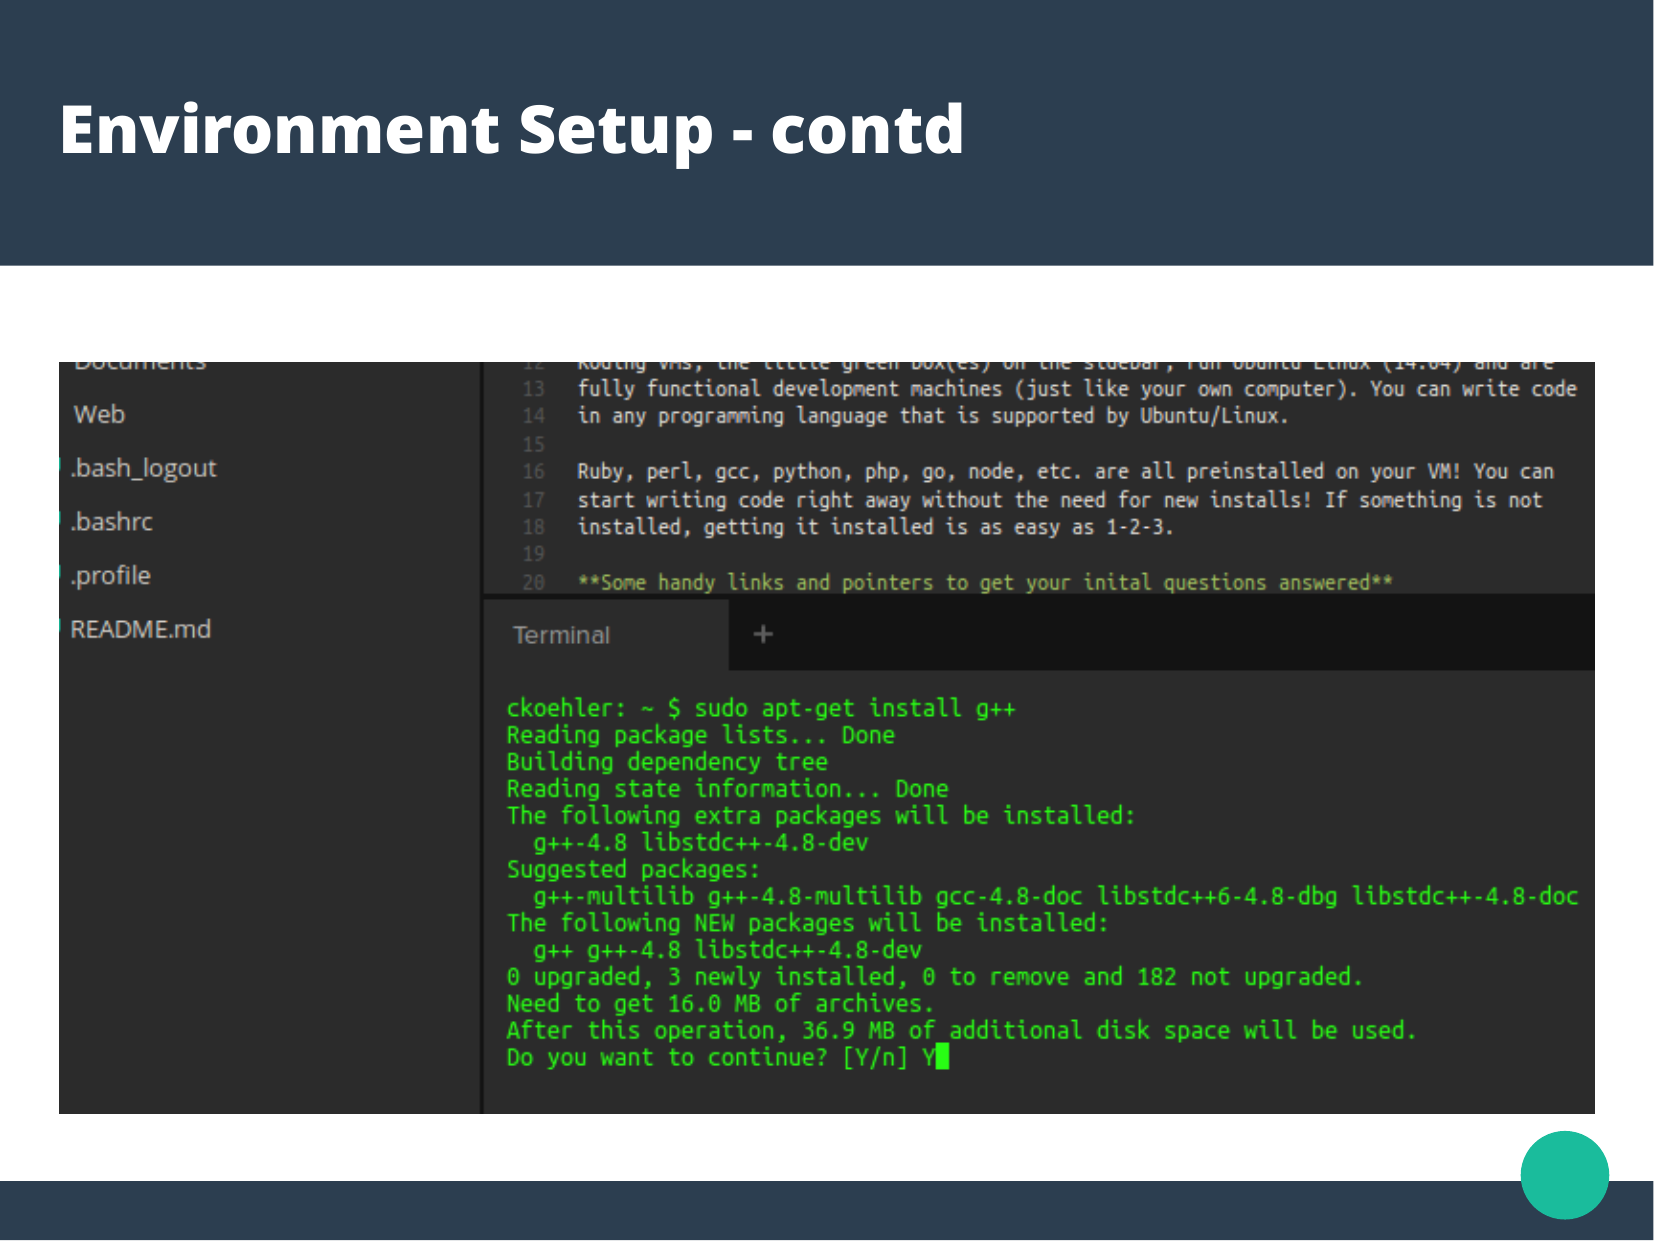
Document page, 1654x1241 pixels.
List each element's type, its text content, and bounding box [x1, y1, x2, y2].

picture [59, 362, 1595, 1114]
title Environment Setup - contd [59, 49, 1595, 207]
